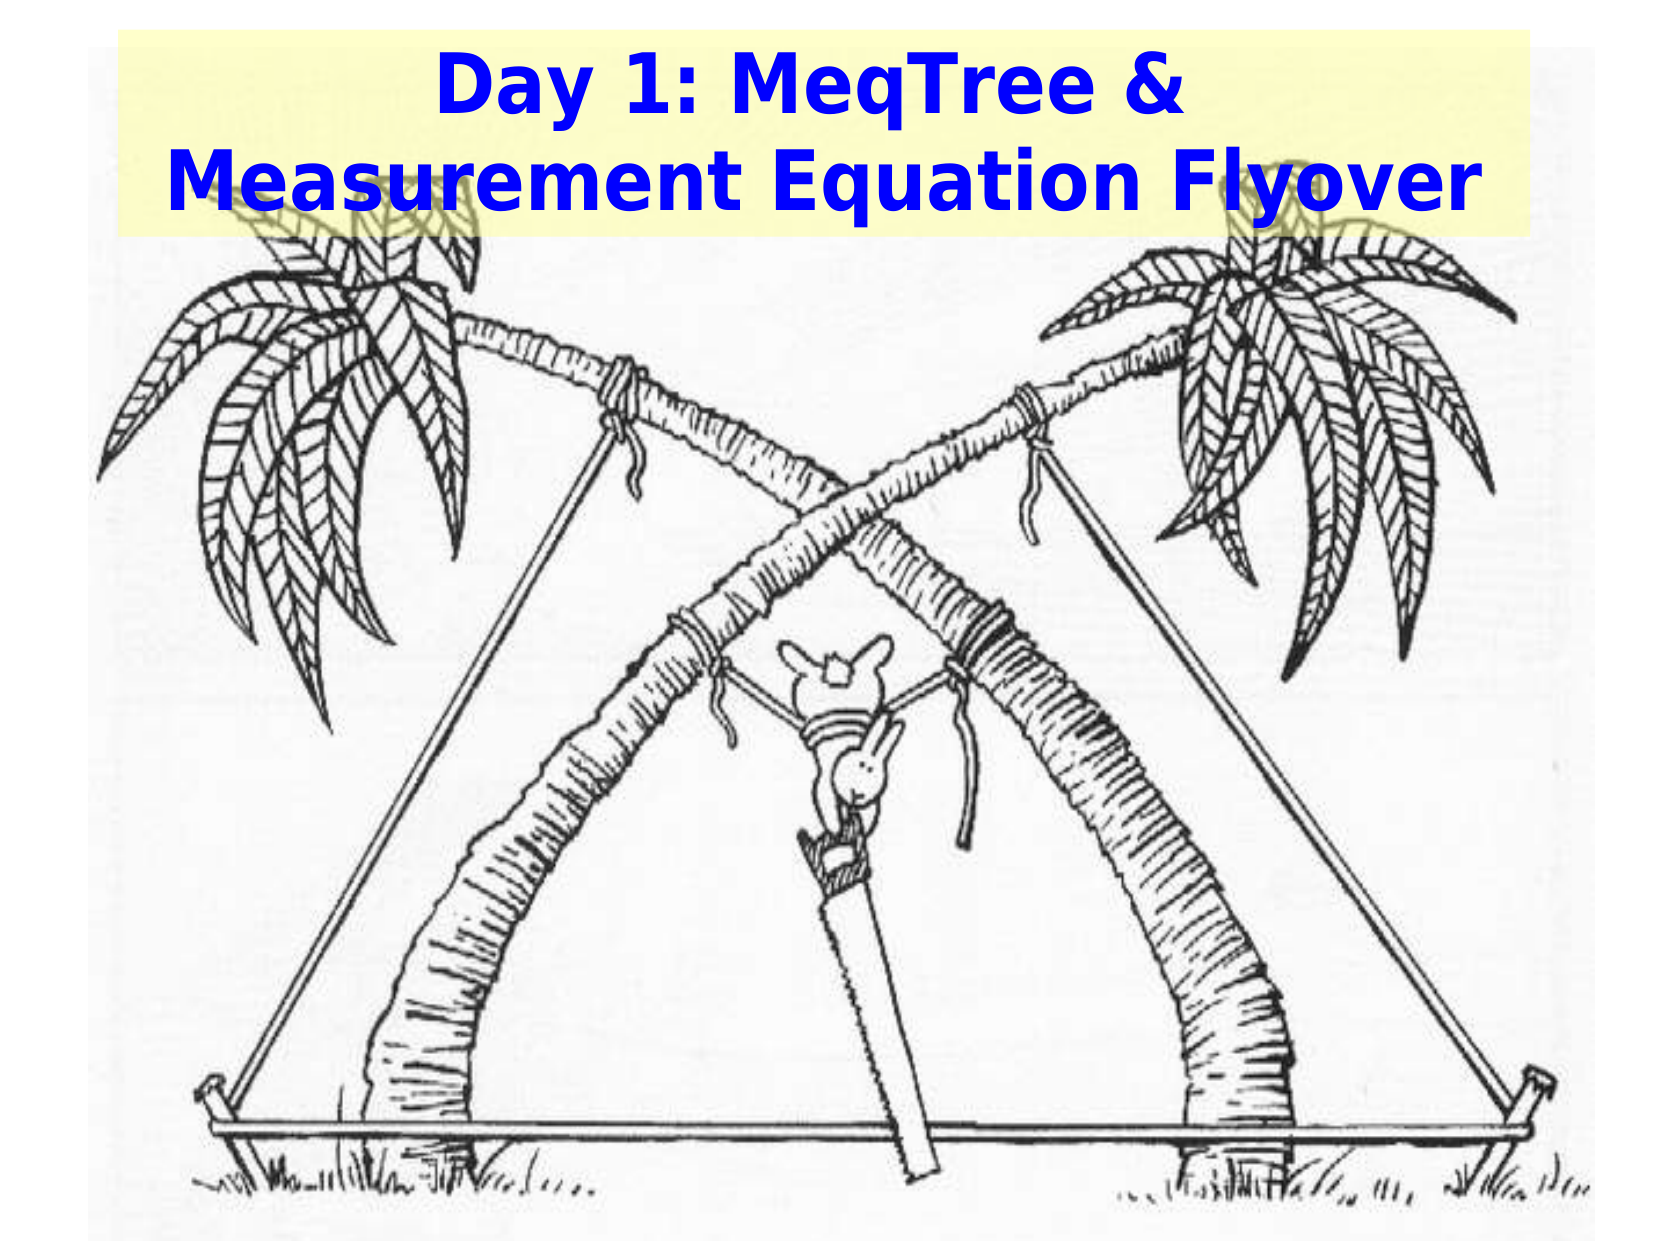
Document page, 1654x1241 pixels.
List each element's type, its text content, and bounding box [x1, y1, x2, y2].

title Day 1: MeqTree & Measurement Equation Flyover [118, 29, 1531, 237]
picture [88, 47, 1595, 1241]
